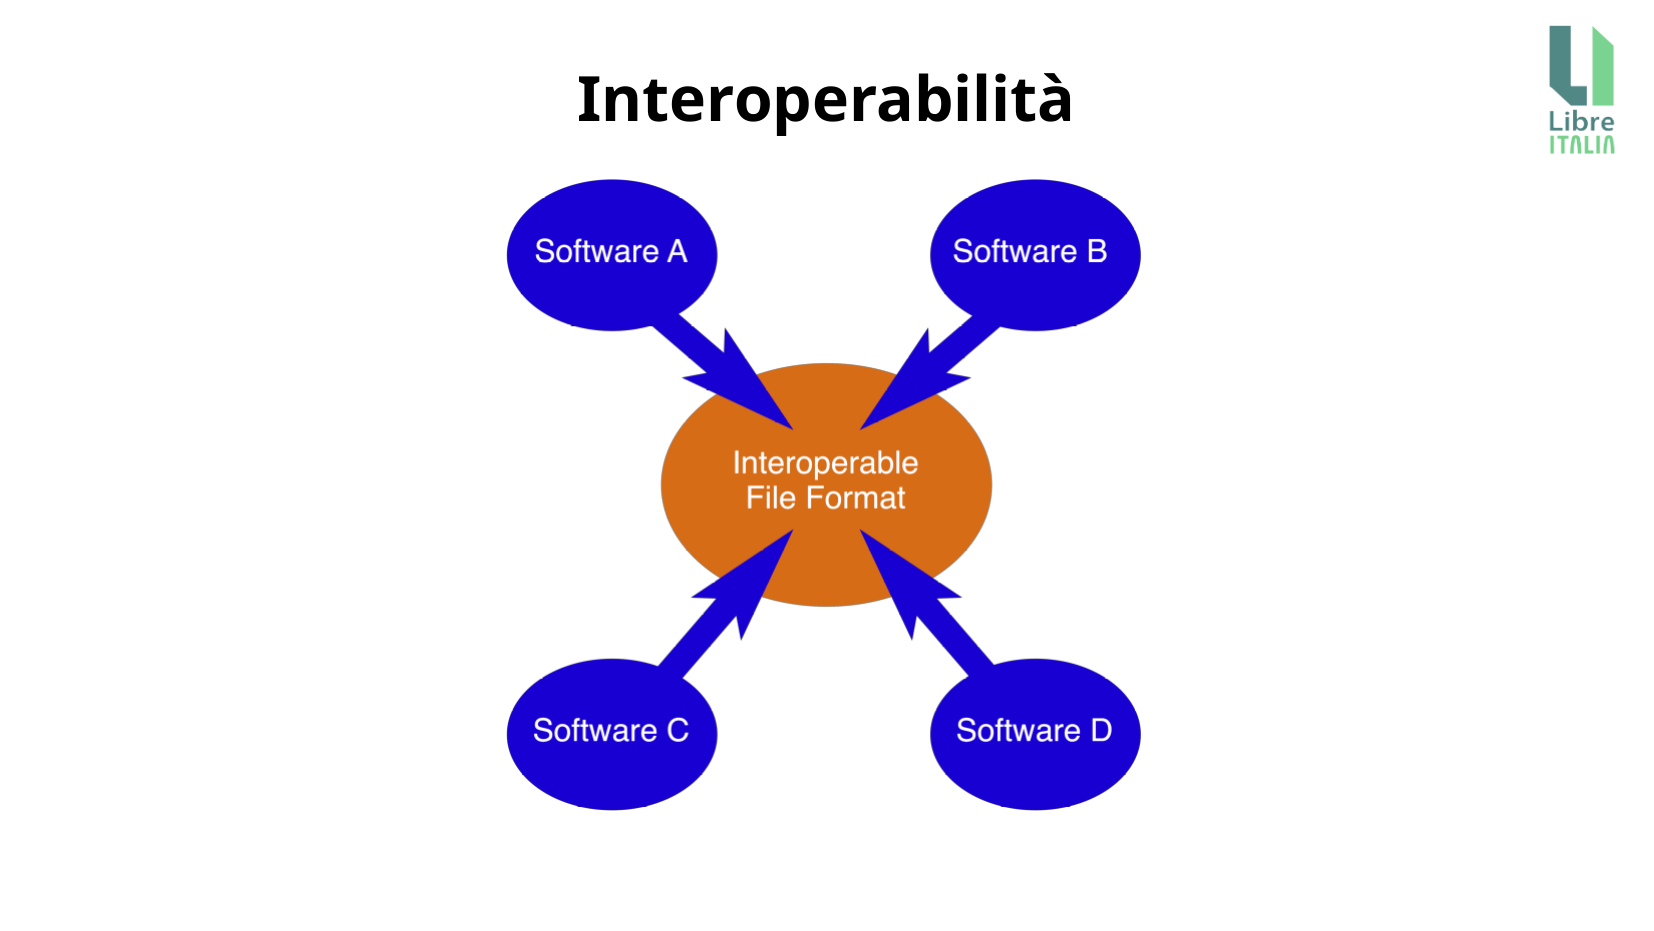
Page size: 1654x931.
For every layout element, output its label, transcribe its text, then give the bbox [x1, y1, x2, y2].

picture [1529, 23, 1632, 158]
title Interoperabilità [129, 44, 1525, 151]
picture [496, 166, 1158, 827]
